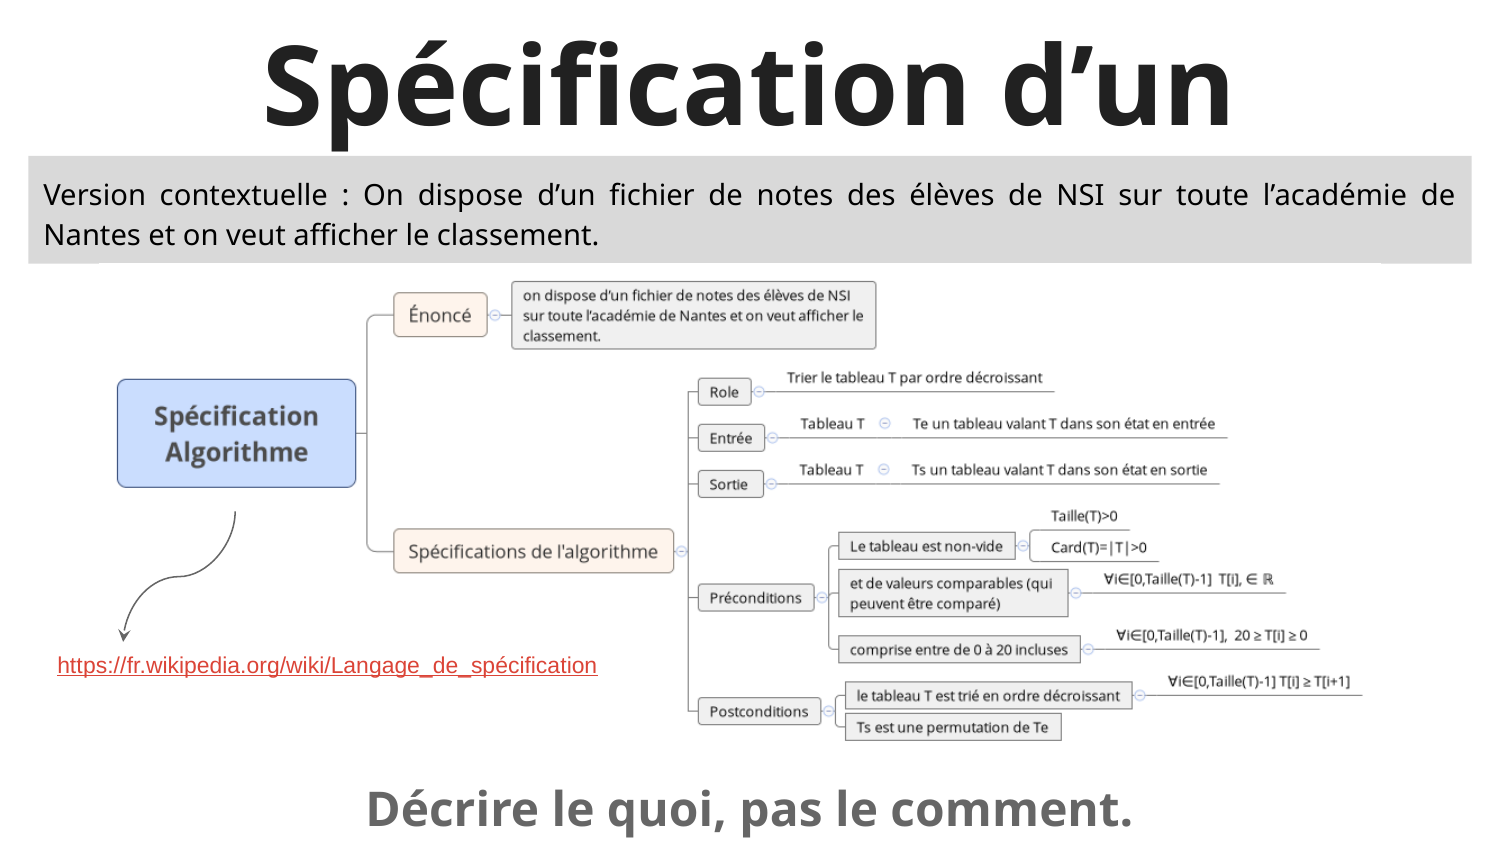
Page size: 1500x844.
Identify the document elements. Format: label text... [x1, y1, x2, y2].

list Version contextuelle : On dispose d’un fichier de notes des élèves de NSI sur toute l’académie de Nantes et on veut afficher le classement. [28, 155, 1472, 264]
text_box https://fr.wikipedia.org/wiki/Langage_de_spécification [42, 635, 640, 694]
subtitle Décrire le quoi, pas le comment. [51, 754, 1449, 844]
title Spécification d’un algorithme [51, 0, 1449, 138]
picture [99, 263, 1381, 759]
